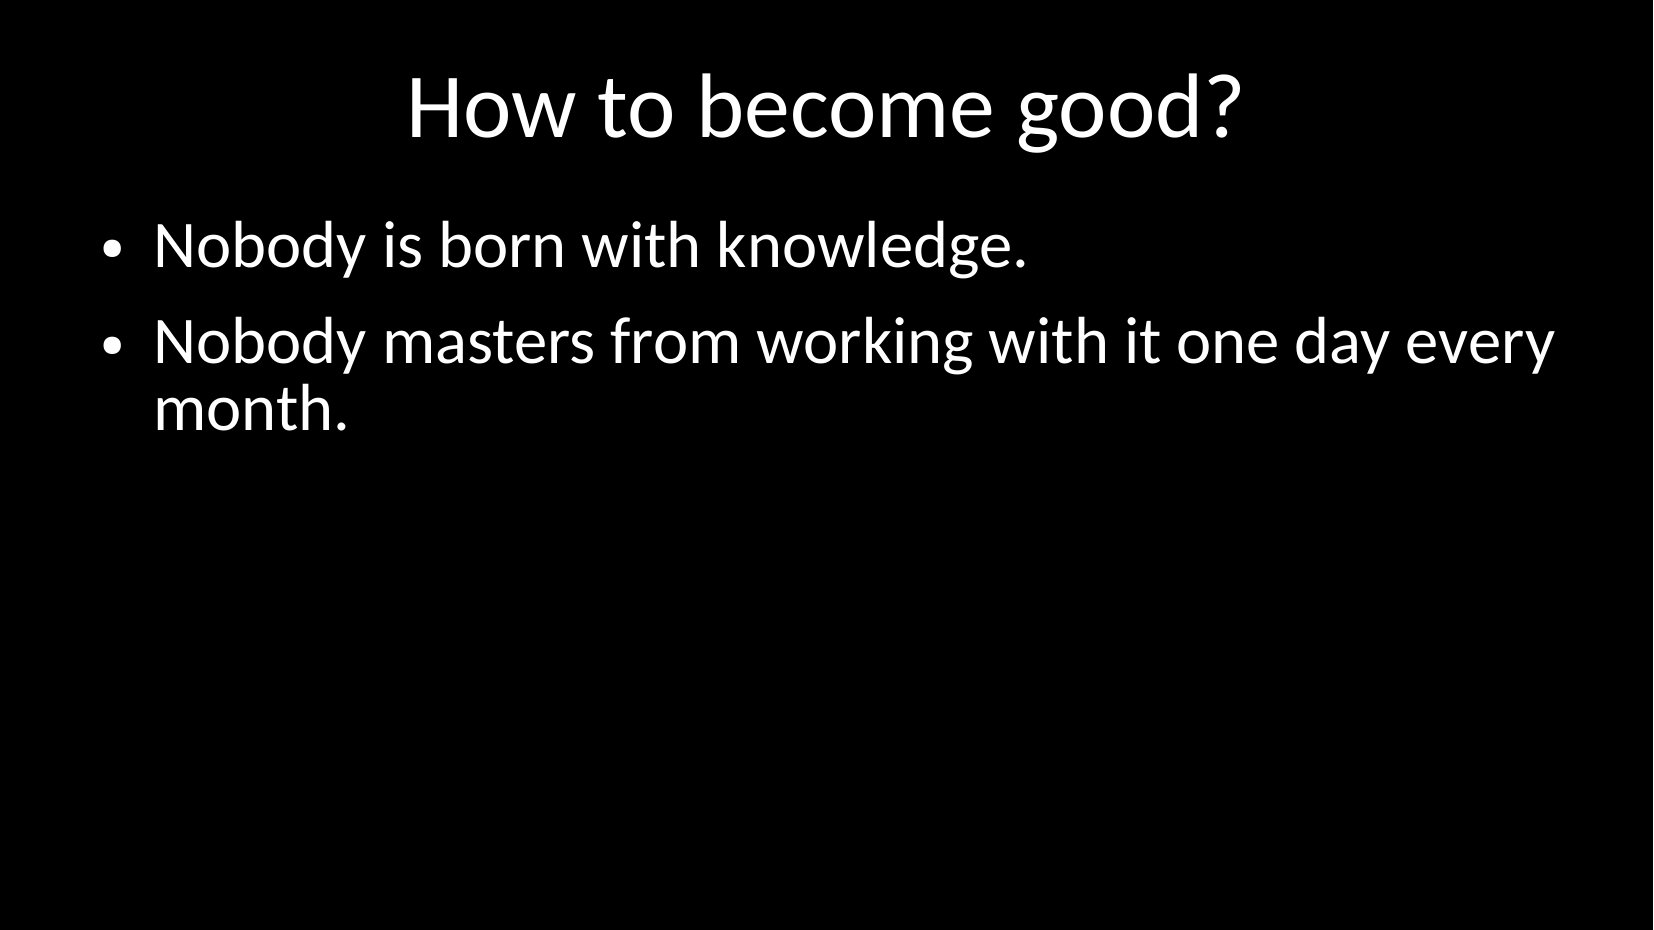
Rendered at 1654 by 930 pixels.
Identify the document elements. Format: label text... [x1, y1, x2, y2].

title How to become good? [82, 37, 1571, 193]
list Nobody is born with knowledge. Nobody masters from working with it one day every month. [82, 217, 1571, 757]
